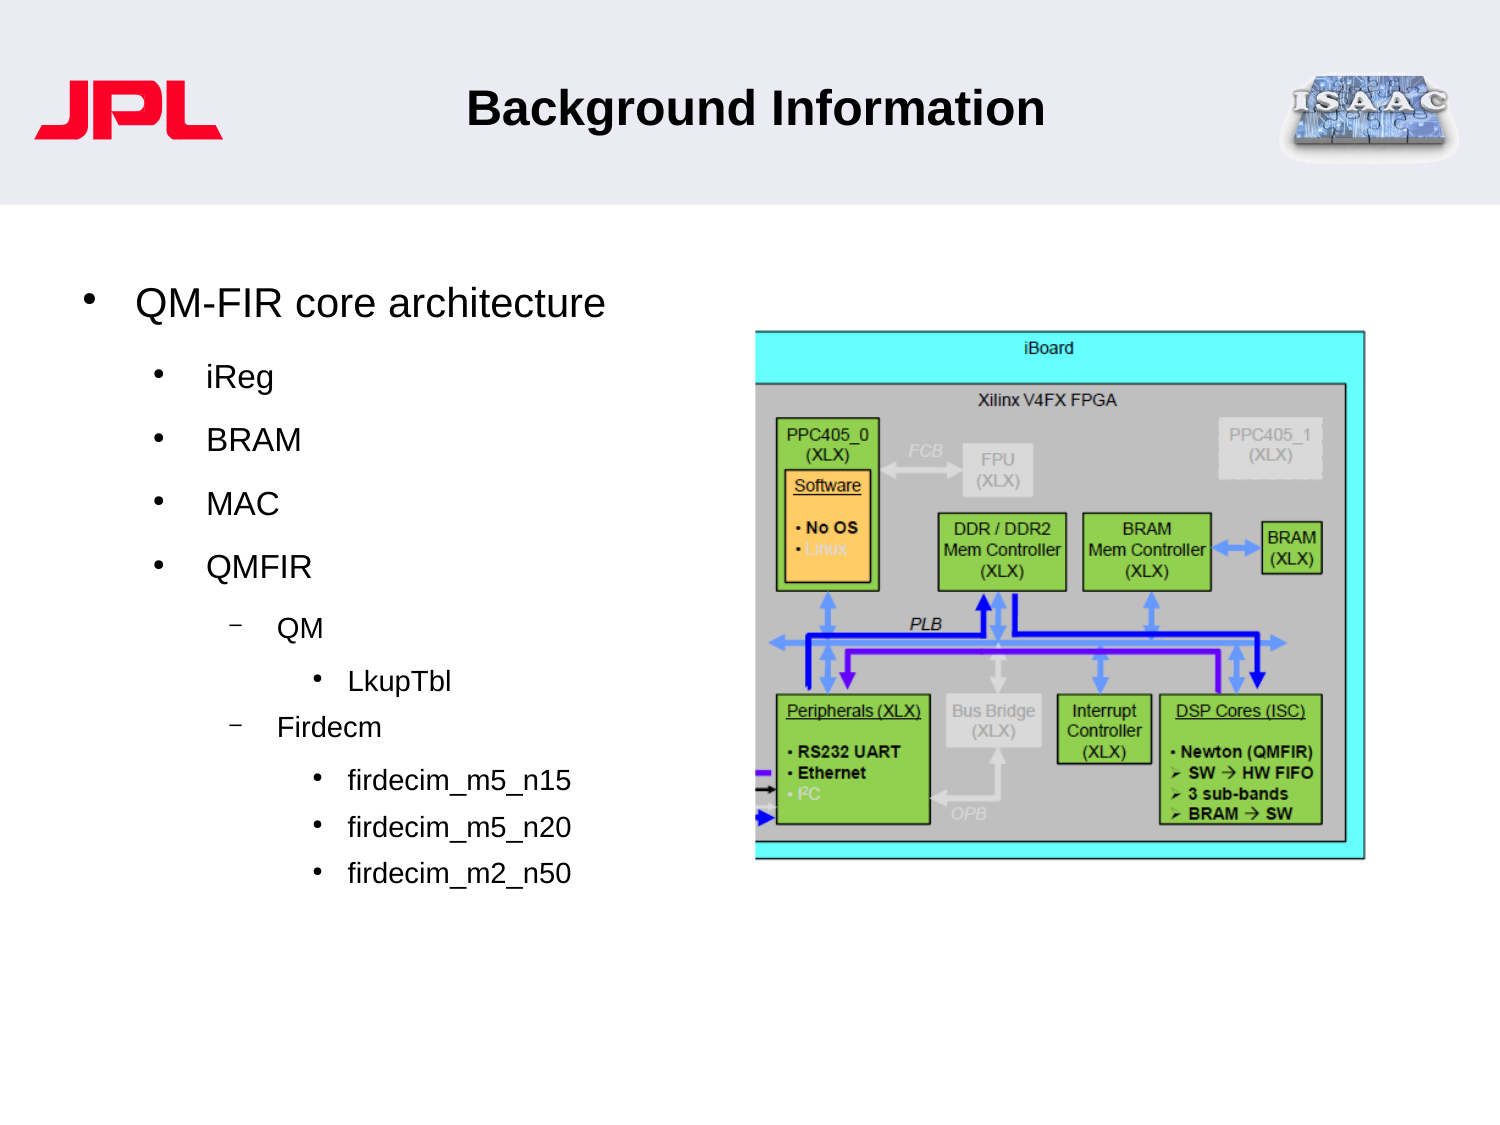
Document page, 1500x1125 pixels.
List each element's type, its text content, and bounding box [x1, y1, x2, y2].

title Background Information [225, 0, 1288, 188]
picture [1288, 49, 1463, 168]
picture [755, 329, 1372, 866]
list QM-FIR core architecture iReg BRAM MAC QMFIR QM LkupTbl Firdecm firdecim_m5_n15 firdecim_m5_n20 firdecim_m2_n50 [49, 260, 751, 1036]
